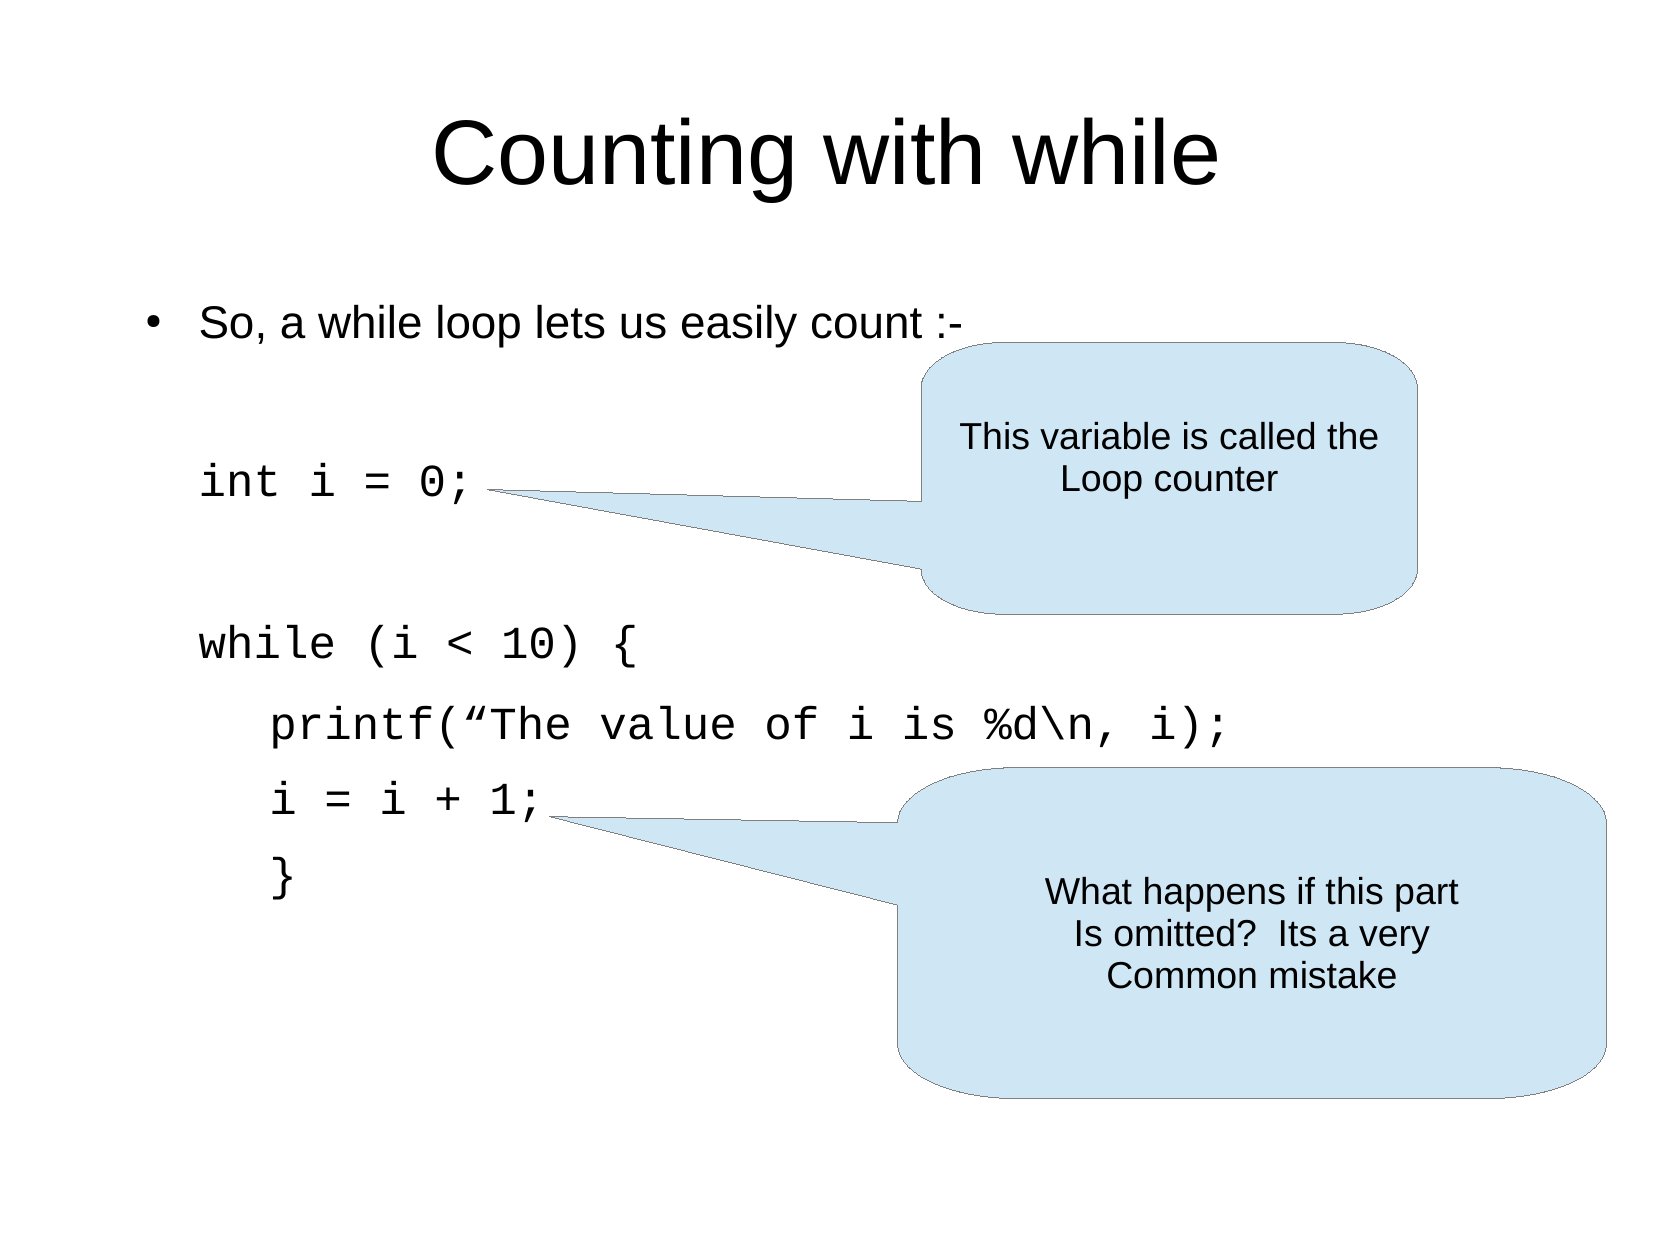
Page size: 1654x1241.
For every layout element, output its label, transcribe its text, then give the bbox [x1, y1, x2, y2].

text_box This variable is called the Loop counter [487, 342, 1418, 615]
title Counting with while [82, 49, 1571, 257]
text_box What happens if this part Is omitted? Its a very Common mistake [549, 767, 1607, 1099]
list So, a while loop lets us easily count :- int i = 0; while (i < 10) { printf(“The value of i is %d\n, i); i = i + 1; } [127, 296, 1583, 1170]
